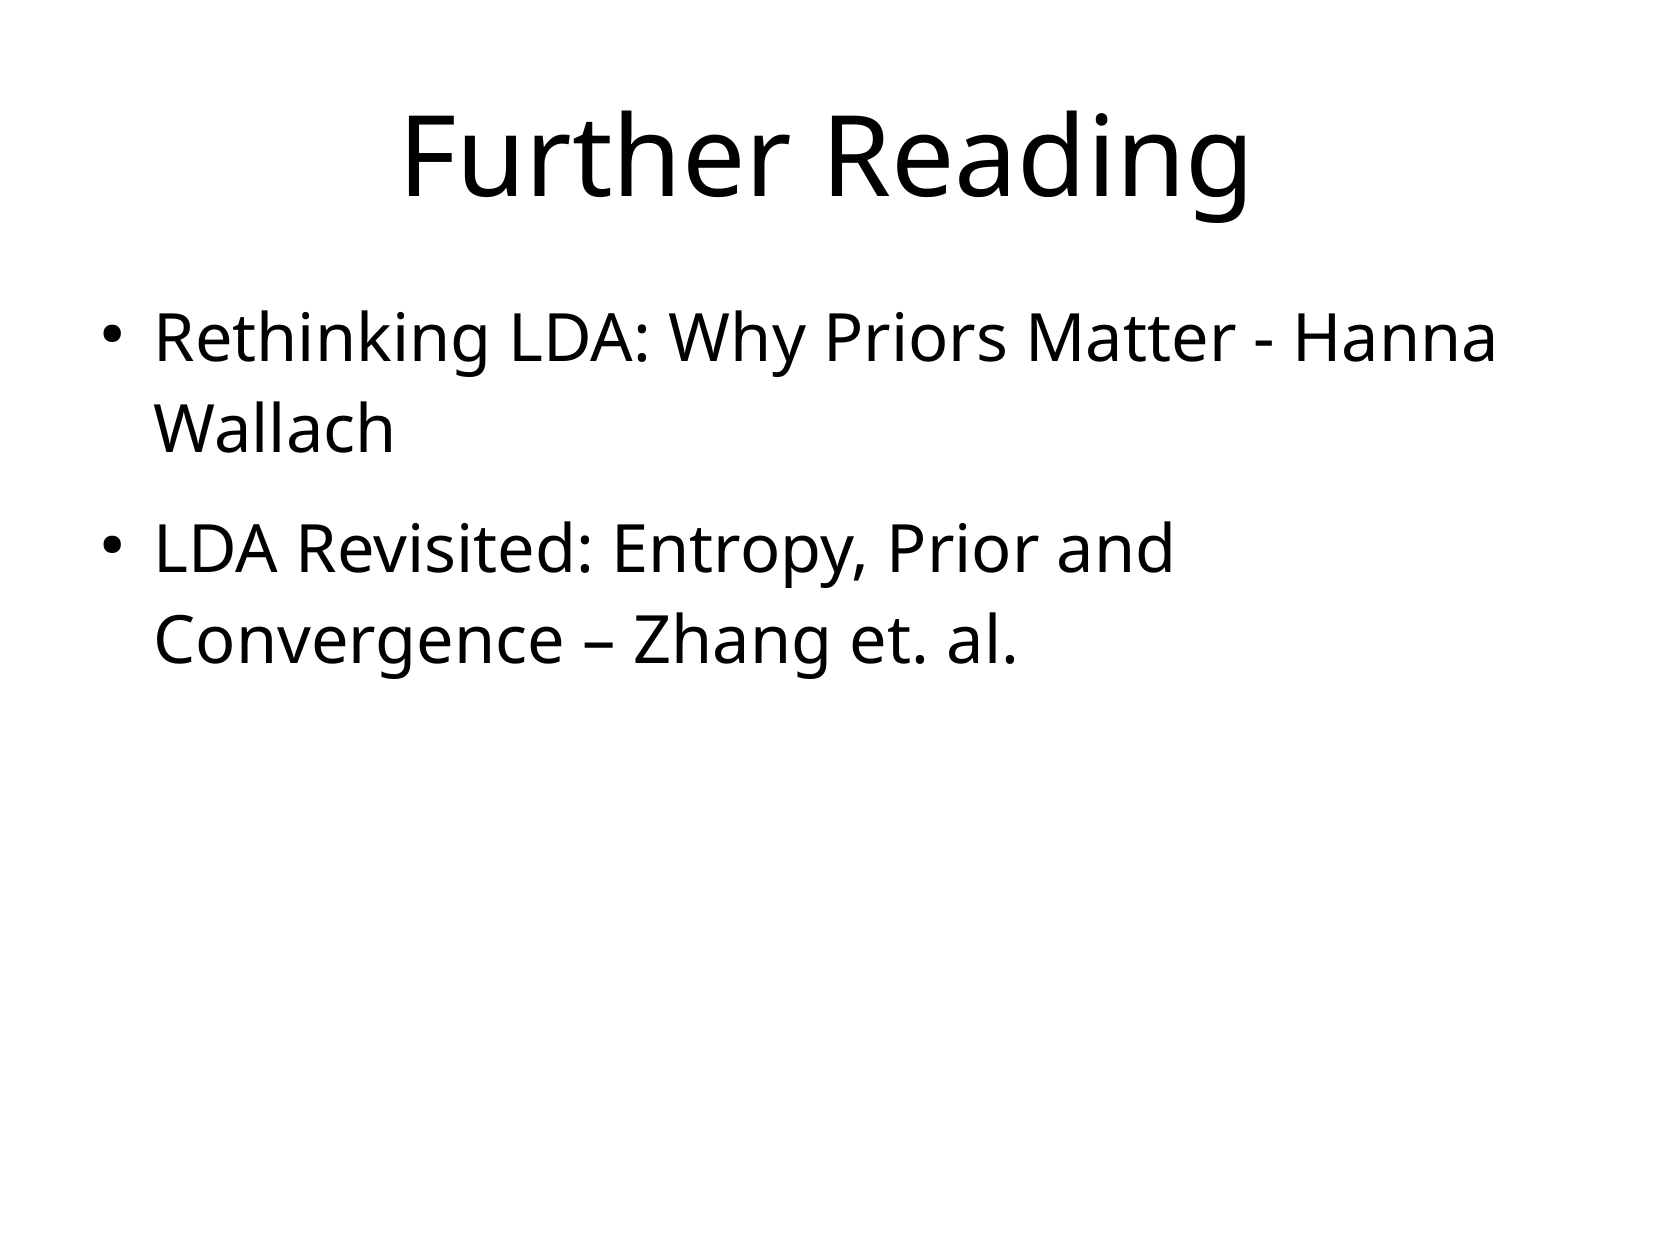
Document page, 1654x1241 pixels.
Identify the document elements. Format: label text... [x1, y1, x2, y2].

title Further Reading [82, 49, 1571, 257]
list Rethinking LDA: Why Priors Matter - Hanna Wallach LDA Revisited: Entropy, Prior and Convergence – Zhang et. al. [82, 290, 1571, 1010]
